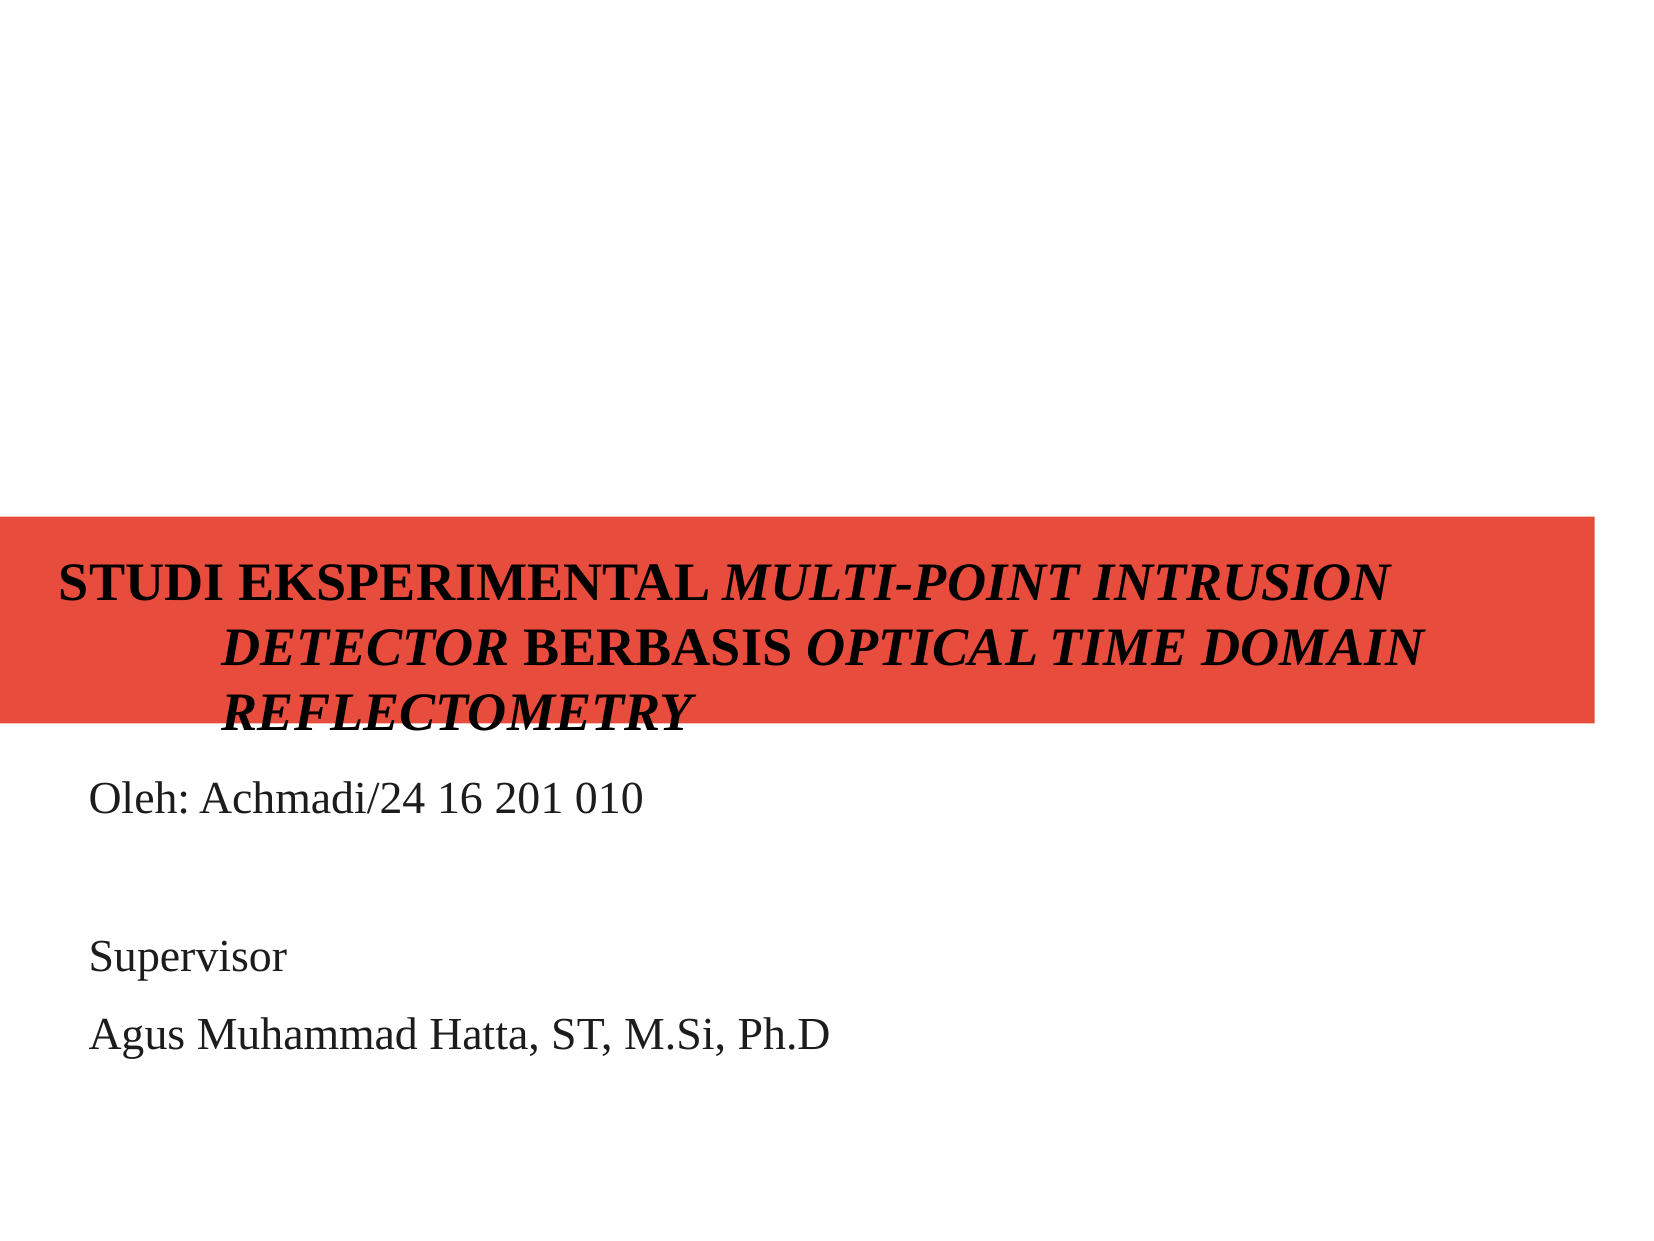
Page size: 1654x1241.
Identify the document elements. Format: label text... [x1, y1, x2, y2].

title STUDI EKSPERIMENTAL MULTI-POINT INTRUSION DETECTOR BERBASIS OPTICAL TIME DOMAIN REFLECTOMETRY [59, 546, 1595, 694]
subtitle Oleh: Achmadi/24 16 201 010 Supervisor Agus Muhammad Hatta, ST, M.Si, Ph.D [88, 767, 1595, 1182]
